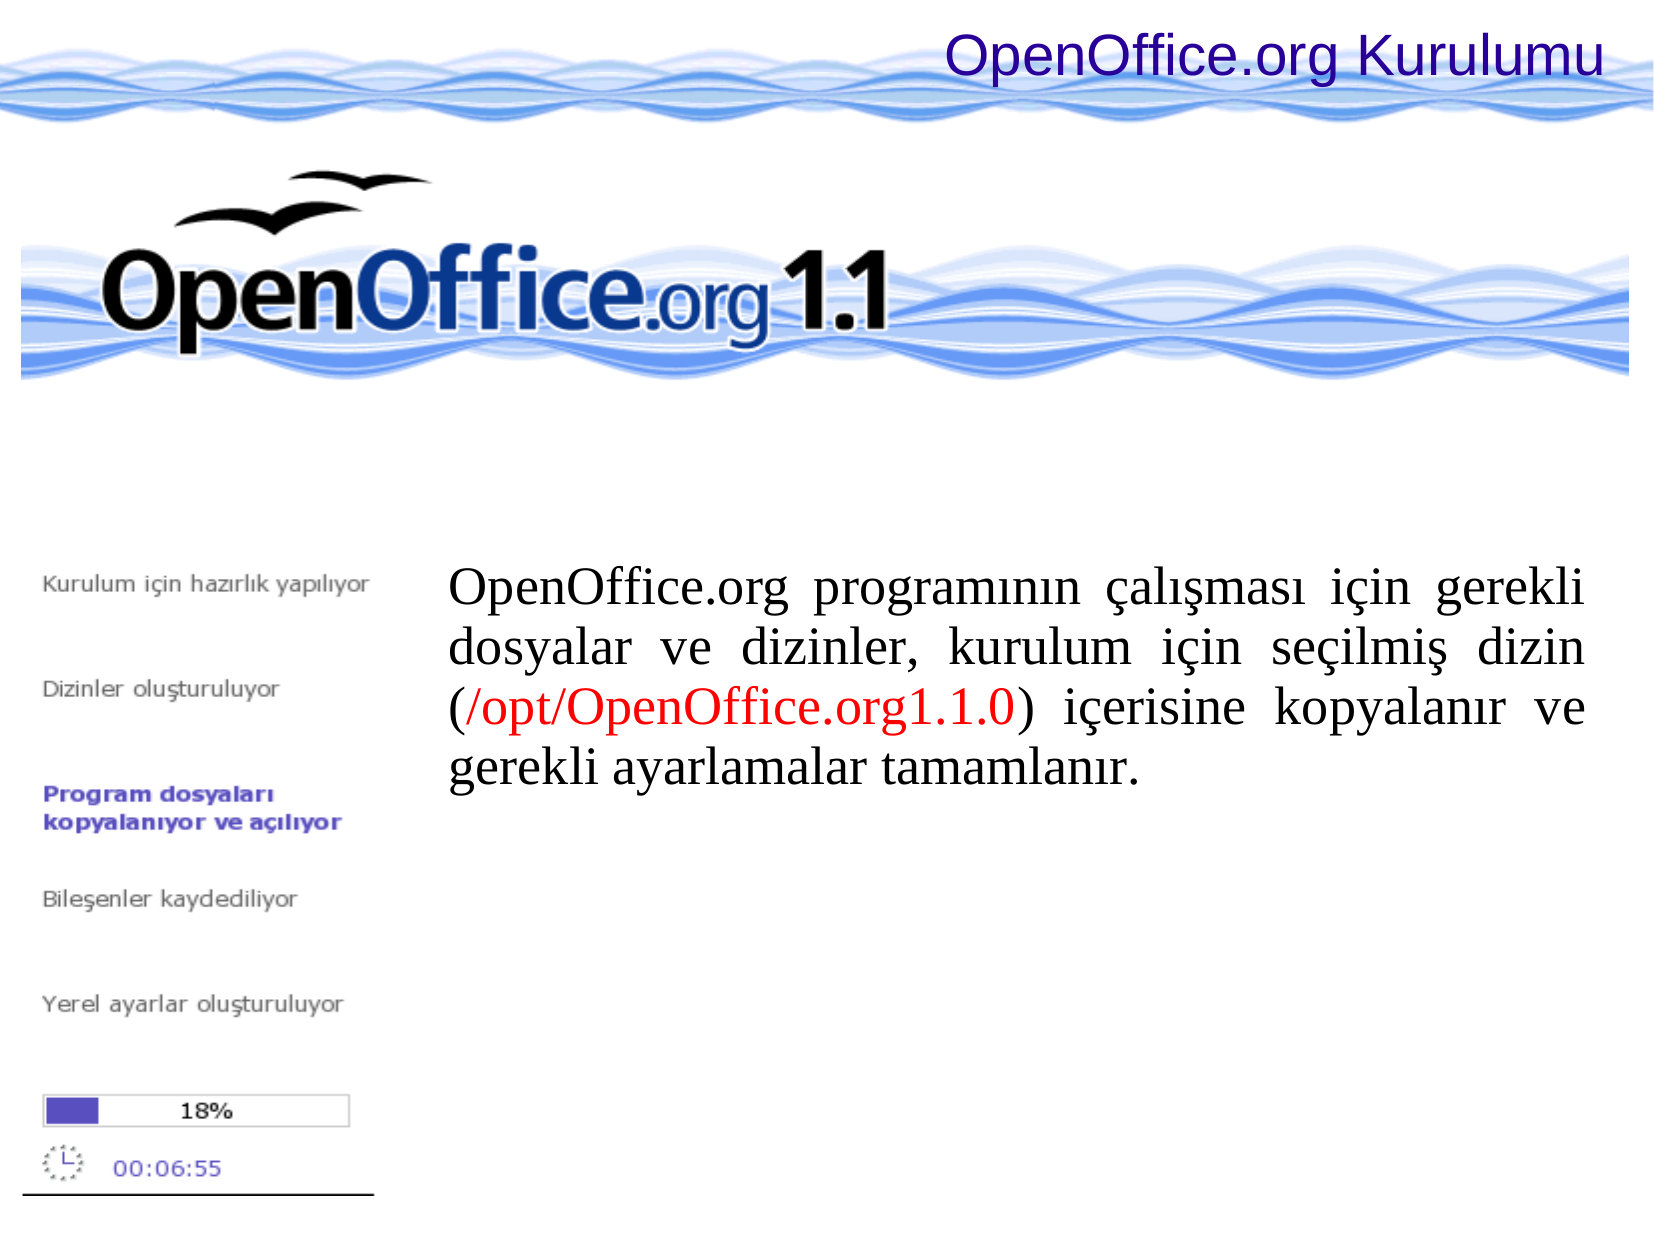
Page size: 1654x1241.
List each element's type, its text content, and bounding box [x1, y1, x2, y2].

text_box OpenOffice.org Kurulumu [587, 15, 1654, 96]
picture [0, 41, 1654, 1196]
text_box OpenOffice.org programının çalışması için gerekli dosyalar ve dizinler, kurulum için seçilmiş dizin (/opt/OpenOffice.org1.1.0) içerisine kopyalanır ve gerekli ayarlamalar tamamlanır. [433, 548, 1602, 869]
